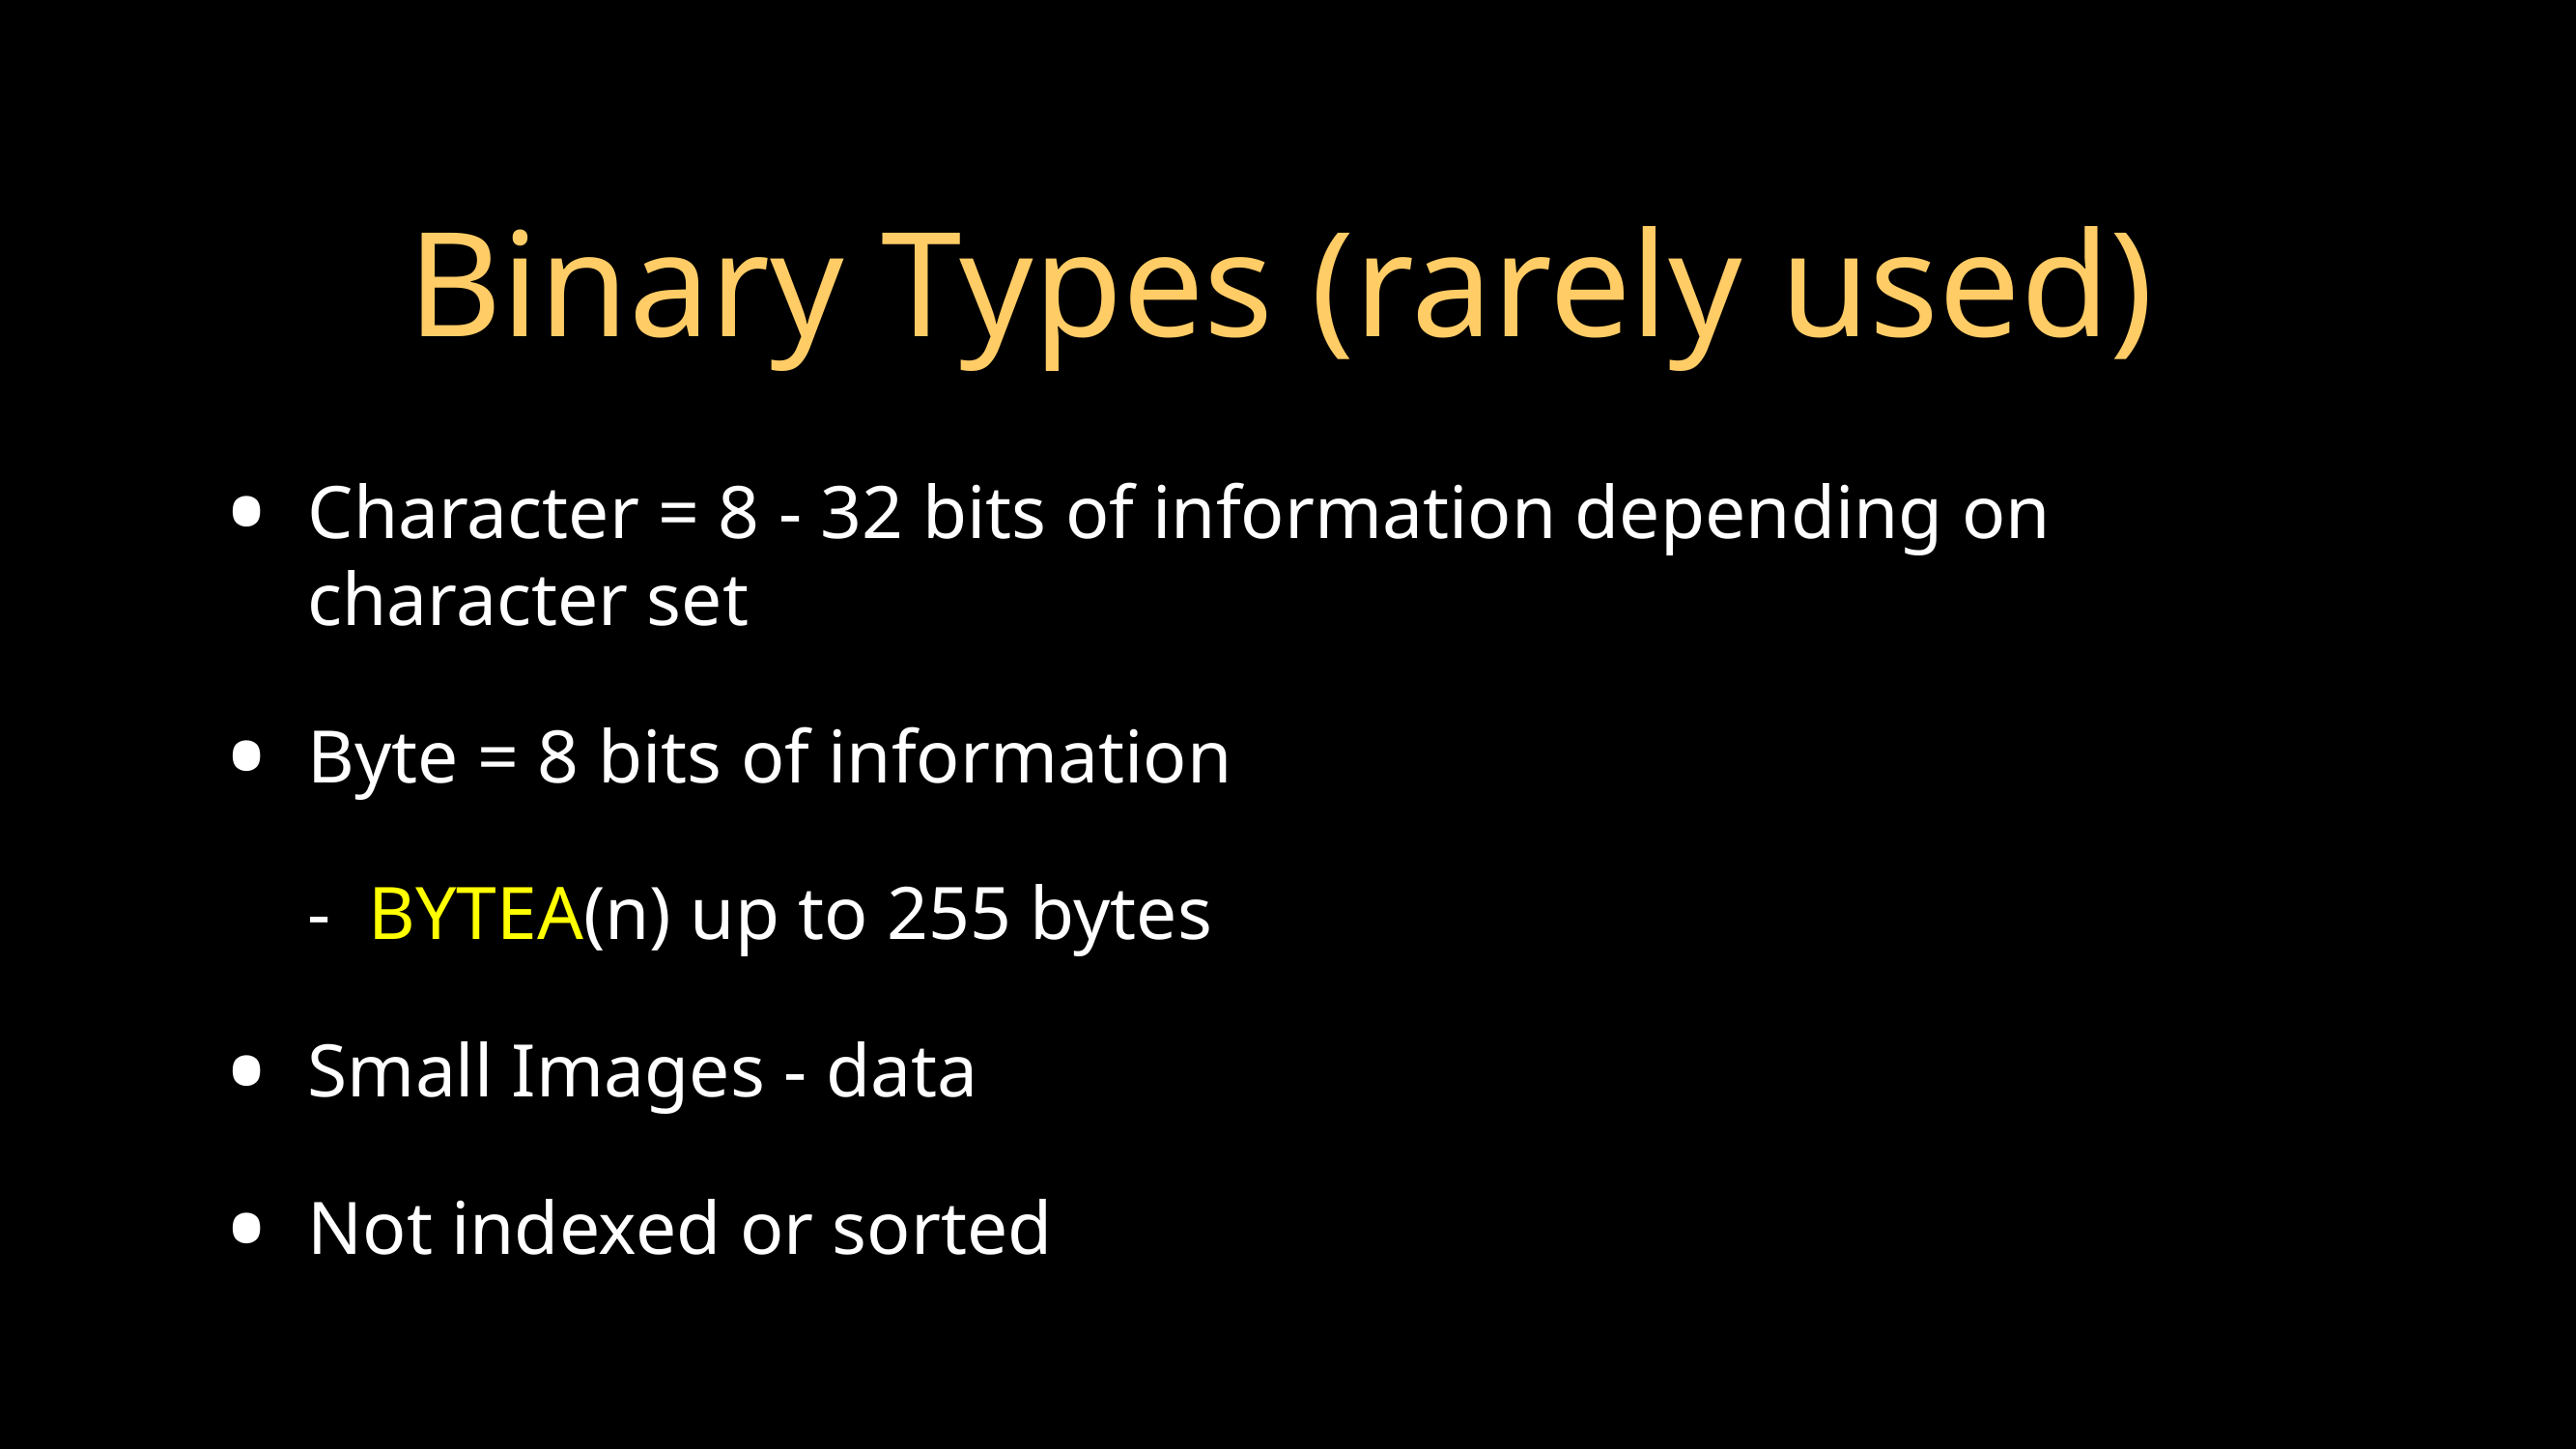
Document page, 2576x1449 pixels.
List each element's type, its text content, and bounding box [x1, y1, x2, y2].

list Character = 8 - 32 bits of information depending on character set Byte = 8 bits of information - BYTEA(n) up to 255 bytes Small Images - data Not indexed or sorted [183, 412, 2392, 1322]
title Binary Types (rarely used) [177, 96, 2386, 462]
